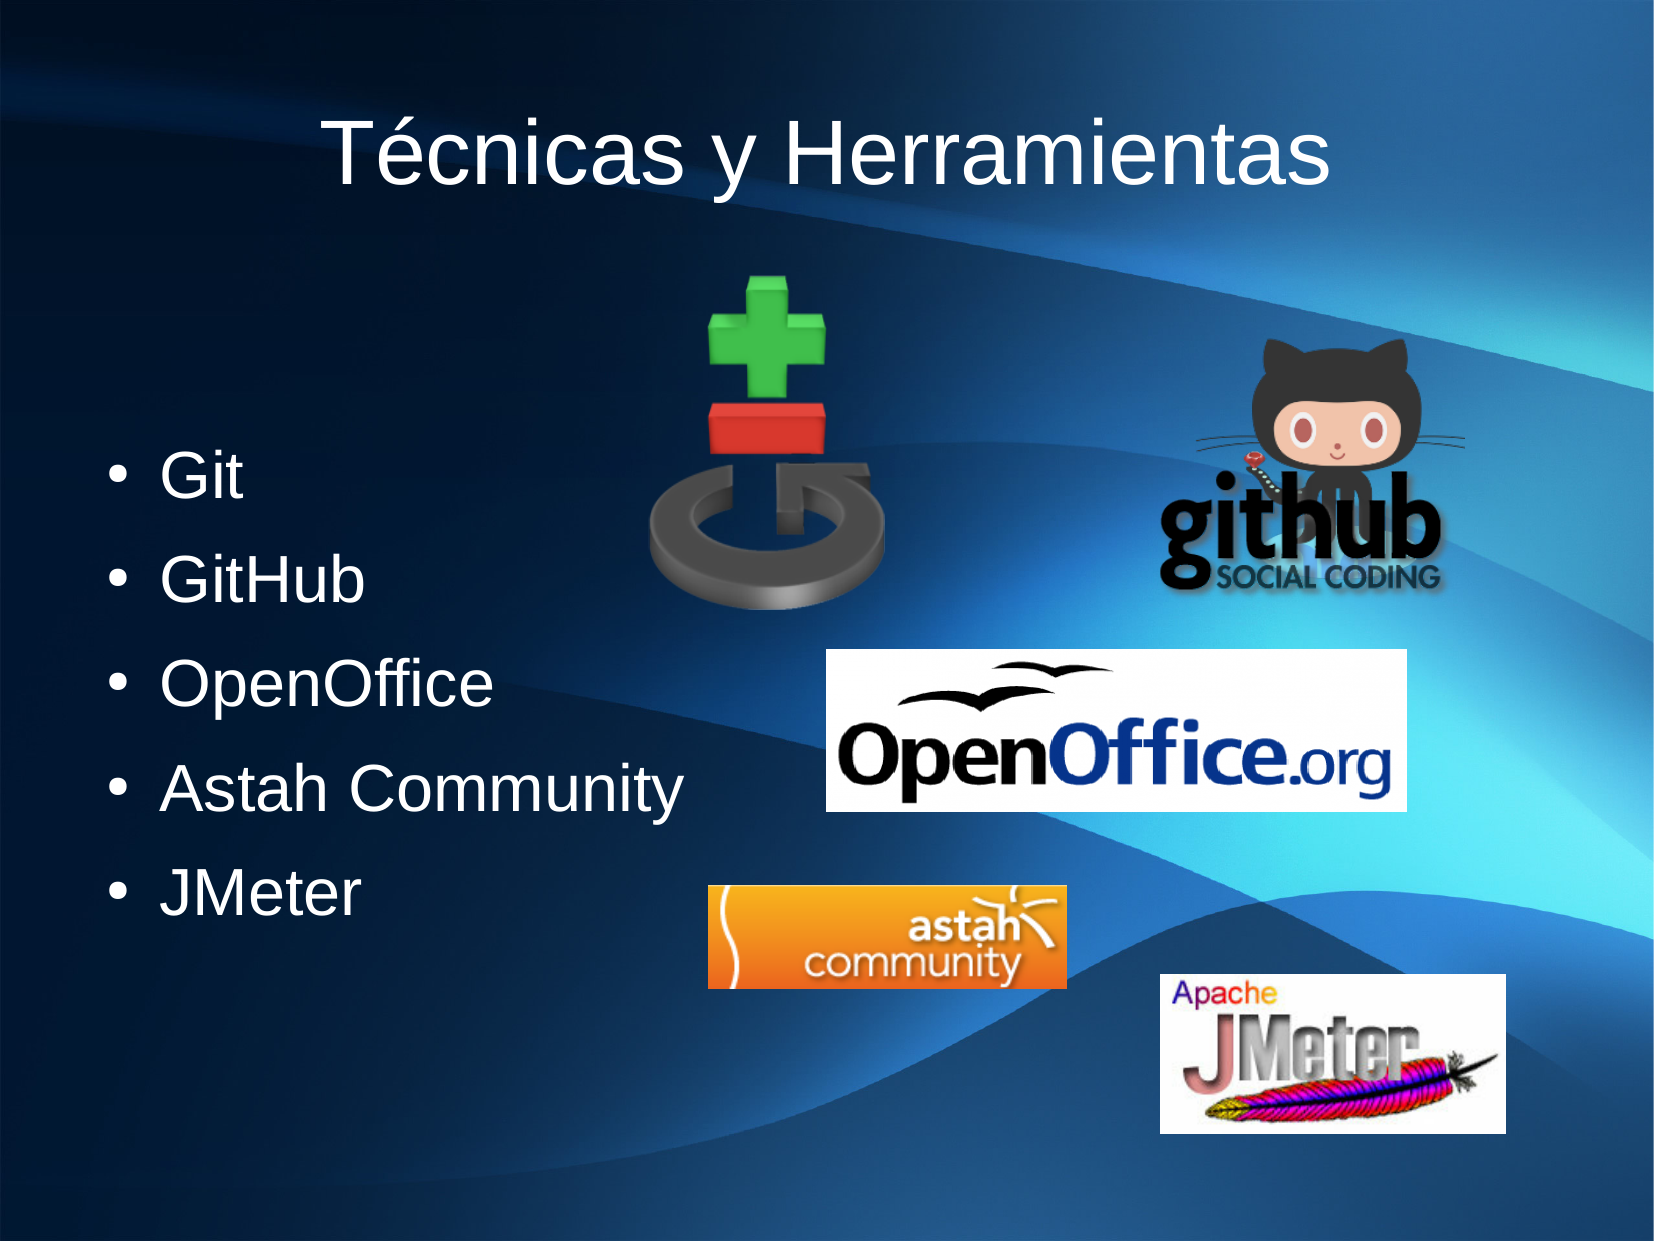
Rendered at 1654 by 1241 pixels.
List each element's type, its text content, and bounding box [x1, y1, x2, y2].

list Git GitHub OpenOffice Astah Community JMeter [88, 437, 745, 945]
title Técnicas y Herramientas [82, 49, 1571, 257]
picture [0, 0, 1654, 1241]
